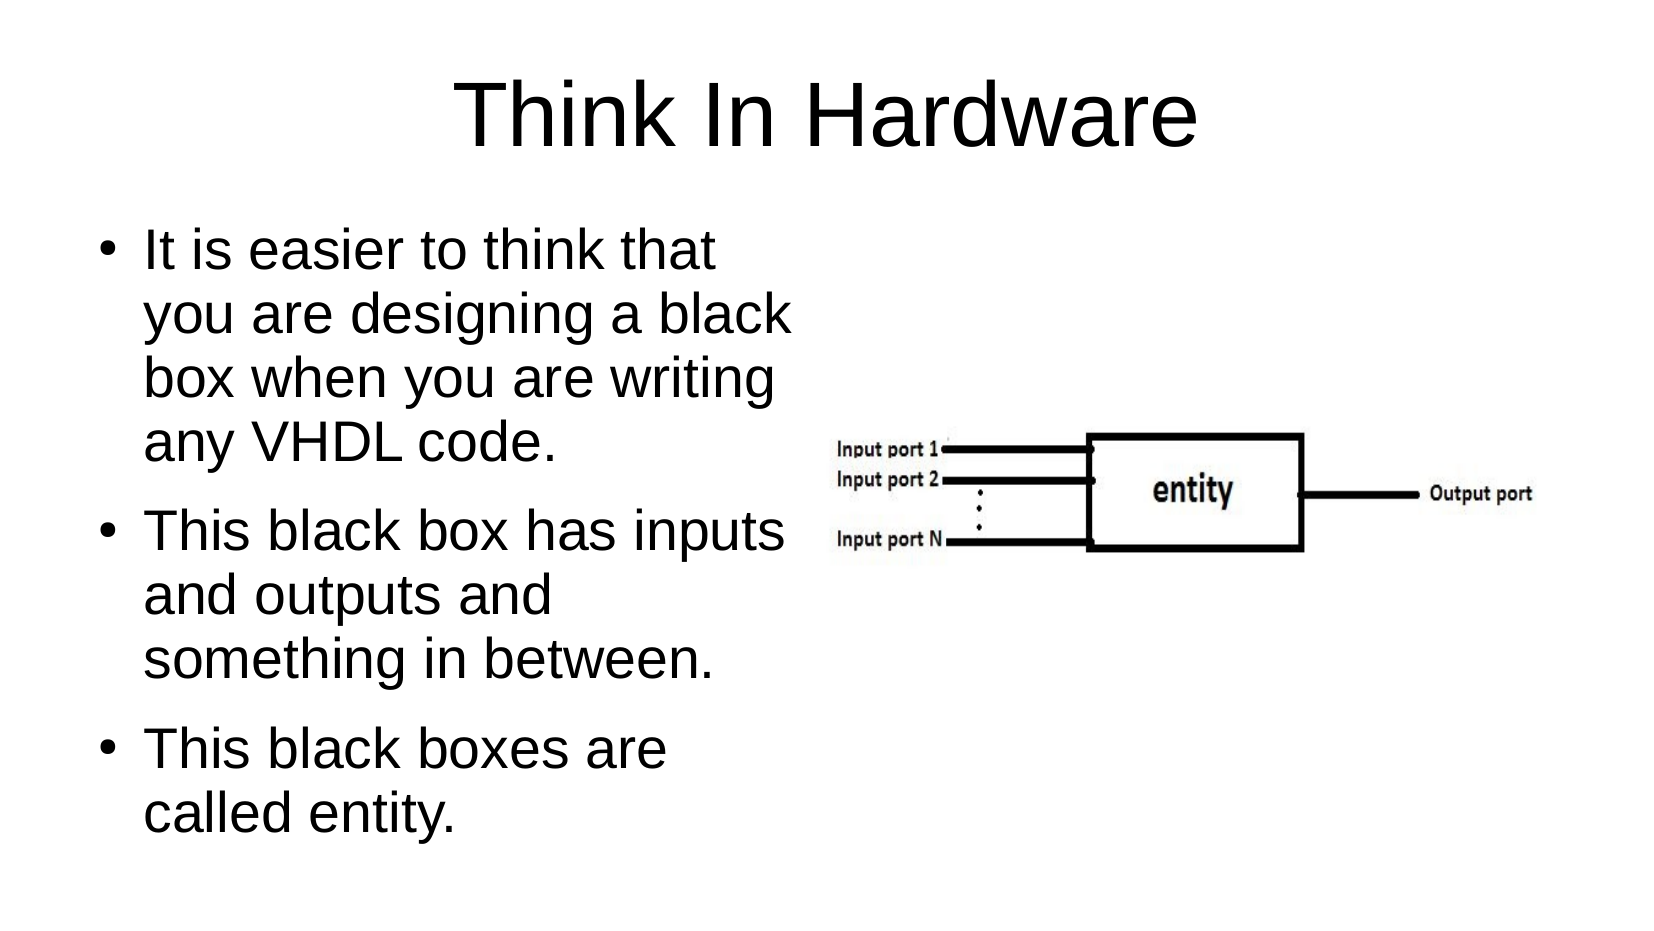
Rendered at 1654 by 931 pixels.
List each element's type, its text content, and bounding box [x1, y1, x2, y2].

title Think In Hardware [82, 37, 1571, 193]
list It is easier to think that you are designing a black box when you are writing any VHDL code. This black box has inputs and outputs and something in between. This black boxes are called entity. [82, 217, 826, 856]
picture [810, 389, 1561, 592]
